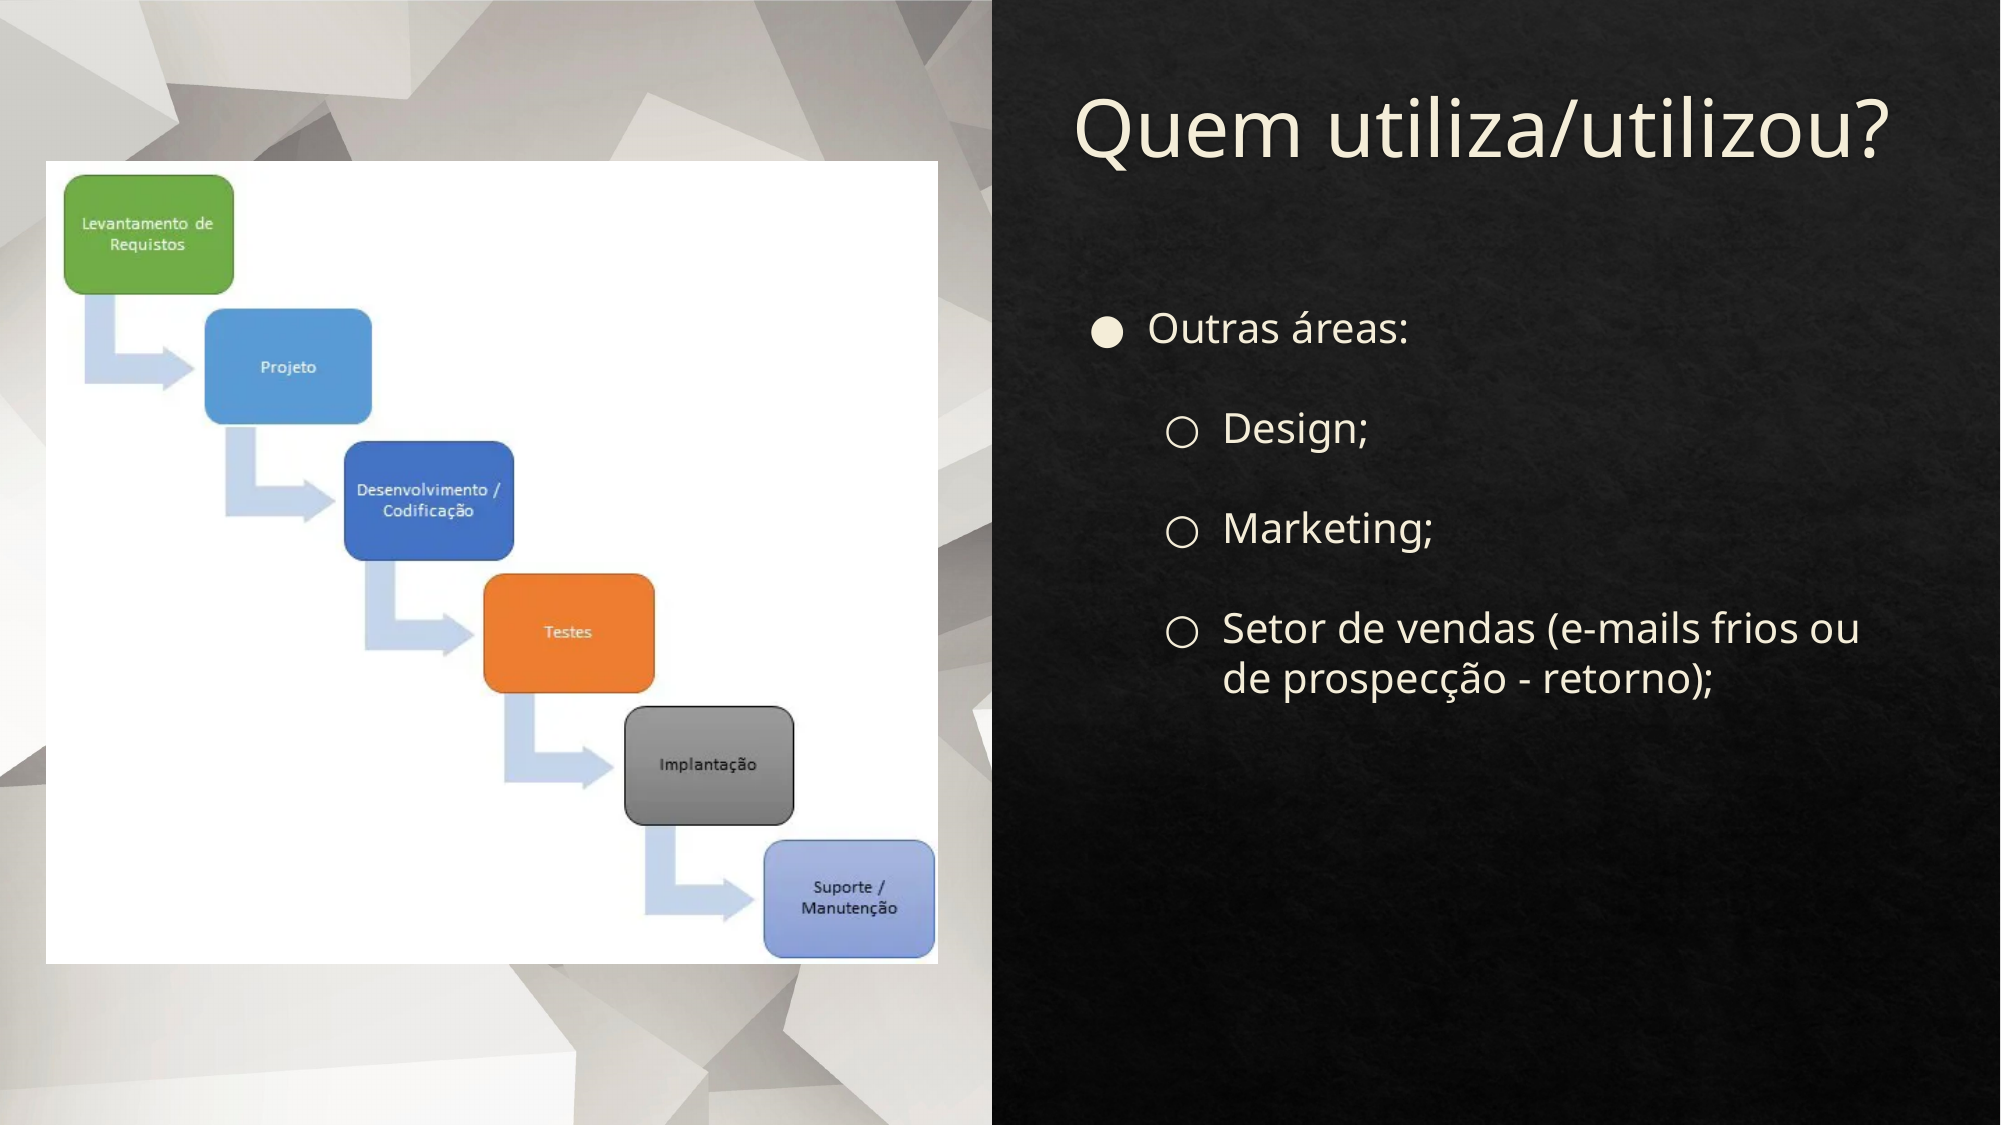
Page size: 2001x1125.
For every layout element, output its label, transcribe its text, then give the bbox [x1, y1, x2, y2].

picture [0, 0, 2001, 1125]
text_box Outras áreas: Design; Marketing; Setor de vendas (e-mails frios ou de prospecção - retorno); [1057, 286, 1902, 718]
title Quem utiliza/utilizou? [1057, 70, 1921, 183]
